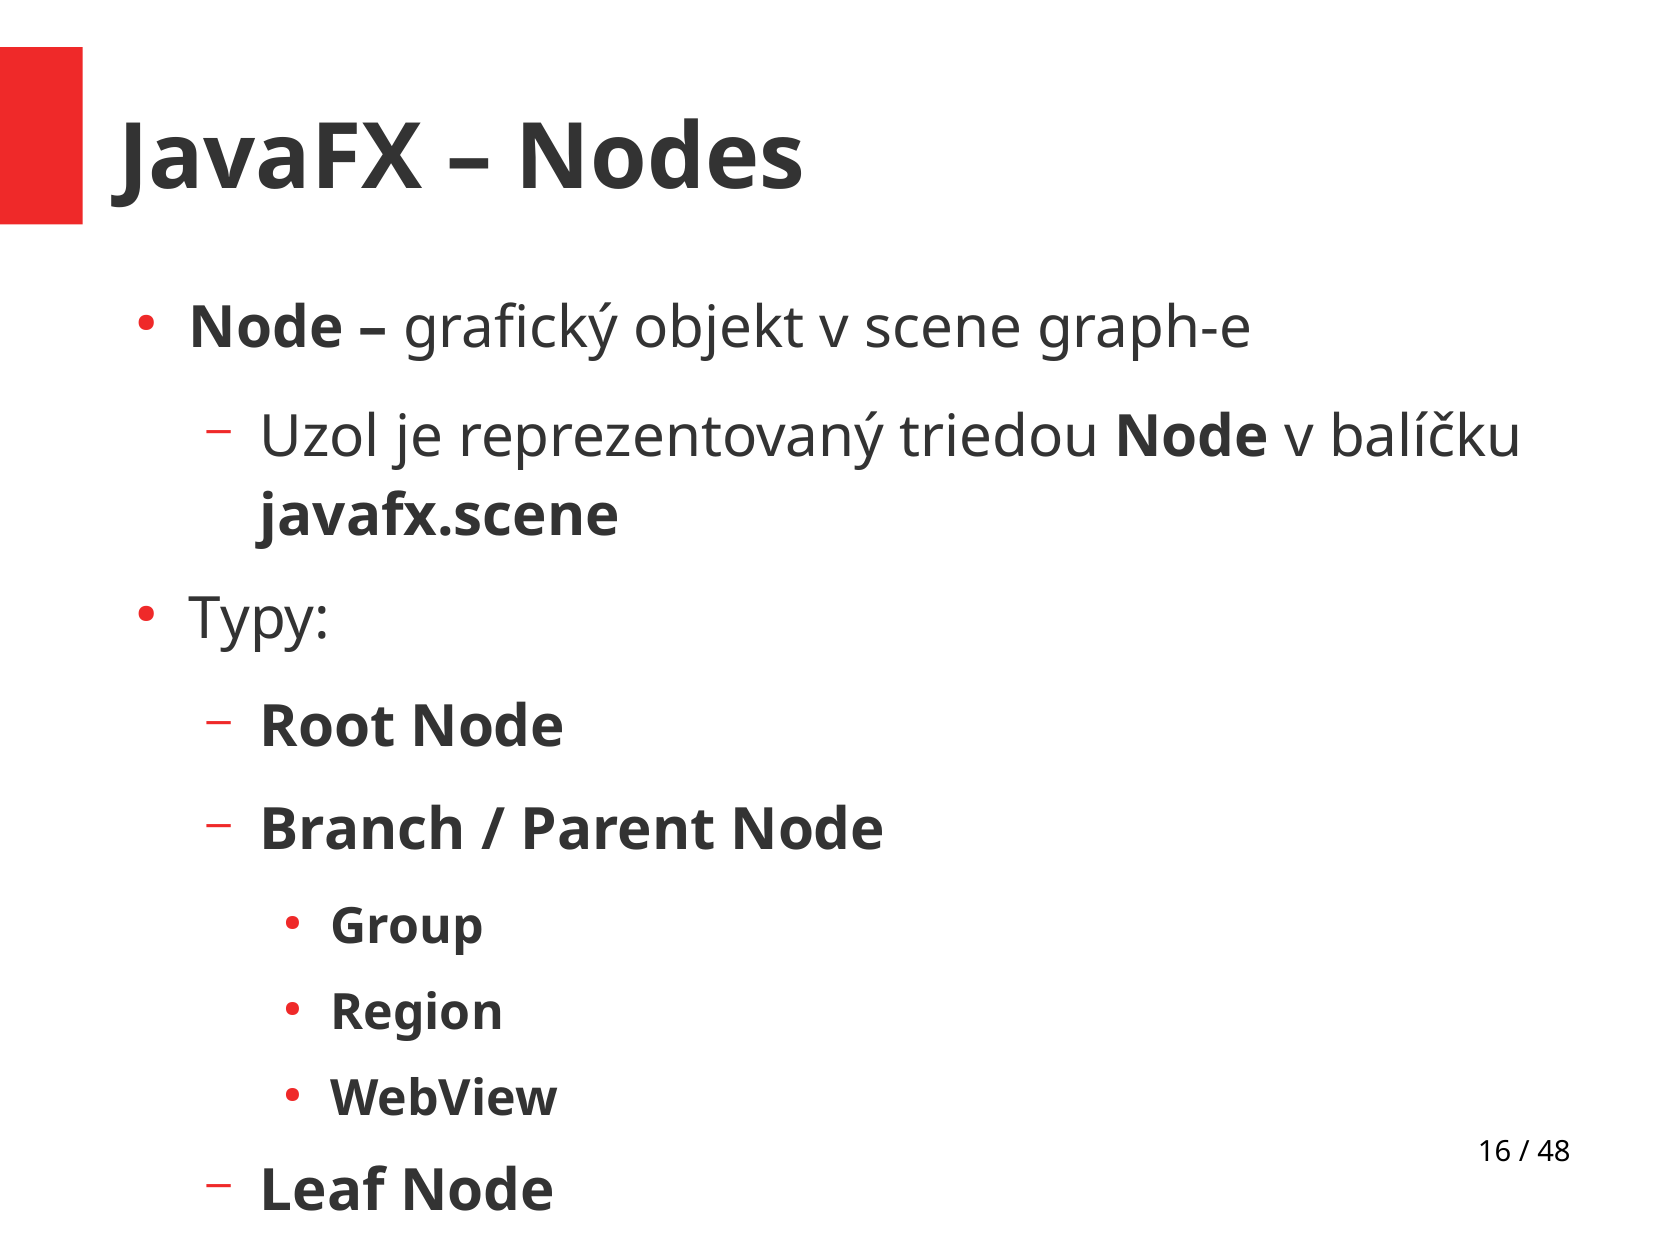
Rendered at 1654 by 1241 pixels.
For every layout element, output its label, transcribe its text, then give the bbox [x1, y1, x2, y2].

title JavaFX – Nodes [118, 49, 1571, 257]
list Node – grafický objekt v scene graph-e Uzol je reprezentovaný triedou Node v balíčku javafx.scene Typy: Root Node Branch / Parent Node Group Region WebView Leaf Node [118, 285, 1536, 1005]
